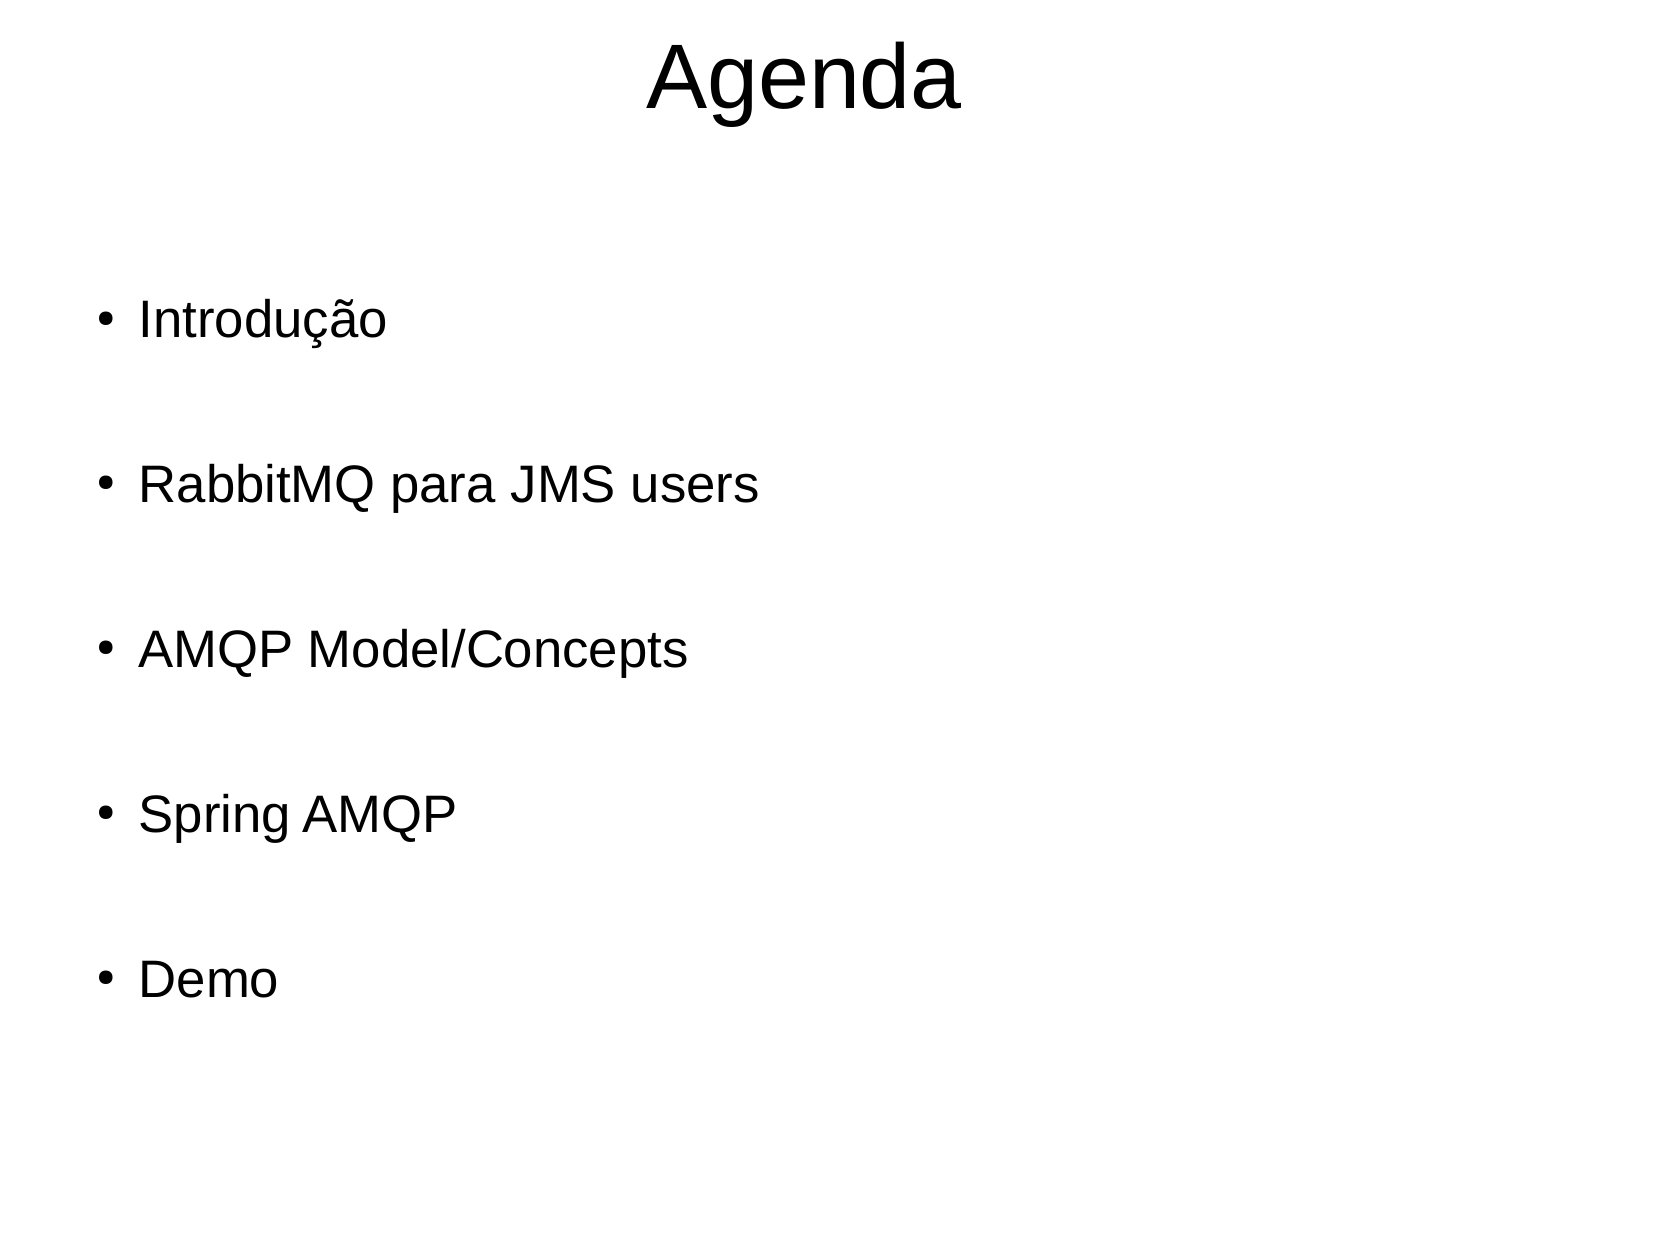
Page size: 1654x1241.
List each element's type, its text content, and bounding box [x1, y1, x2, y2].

list Introdução RabbitMQ para JMS users AMQP Model/Concepts Spring AMQP Demo [82, 290, 1571, 1010]
title Agenda [60, 0, 1549, 181]
